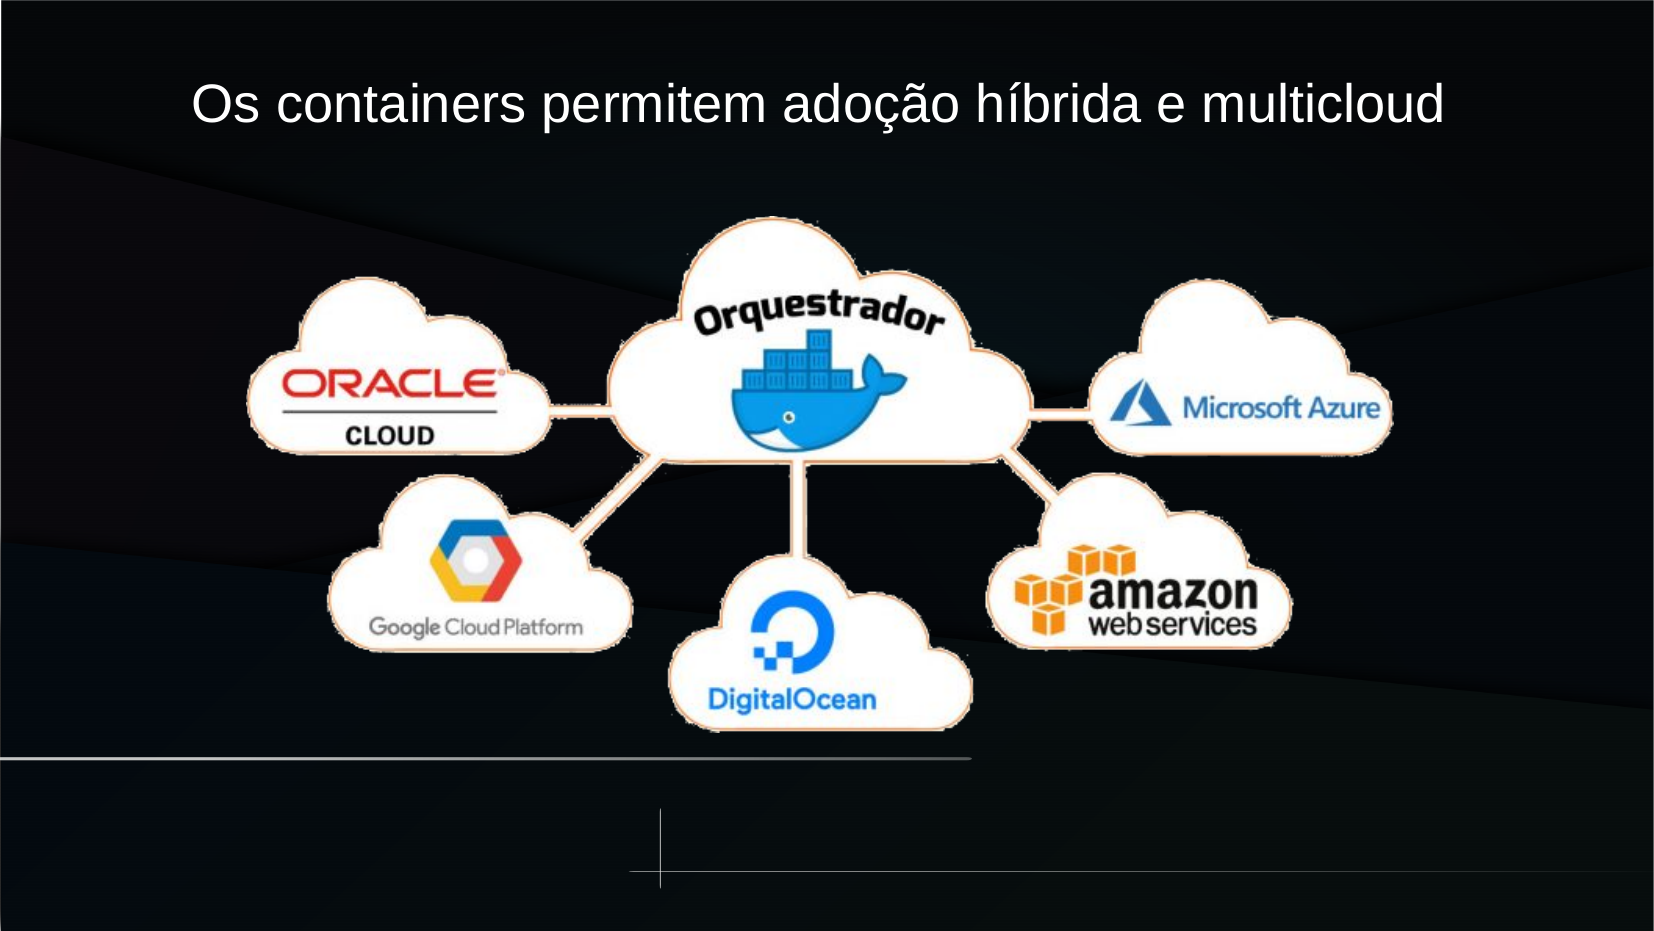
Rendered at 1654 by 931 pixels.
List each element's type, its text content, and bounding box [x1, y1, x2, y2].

text_box Os containers permitem adoção híbrida e multicloud [177, 66, 1463, 142]
picture [0, 0, 1654, 931]
